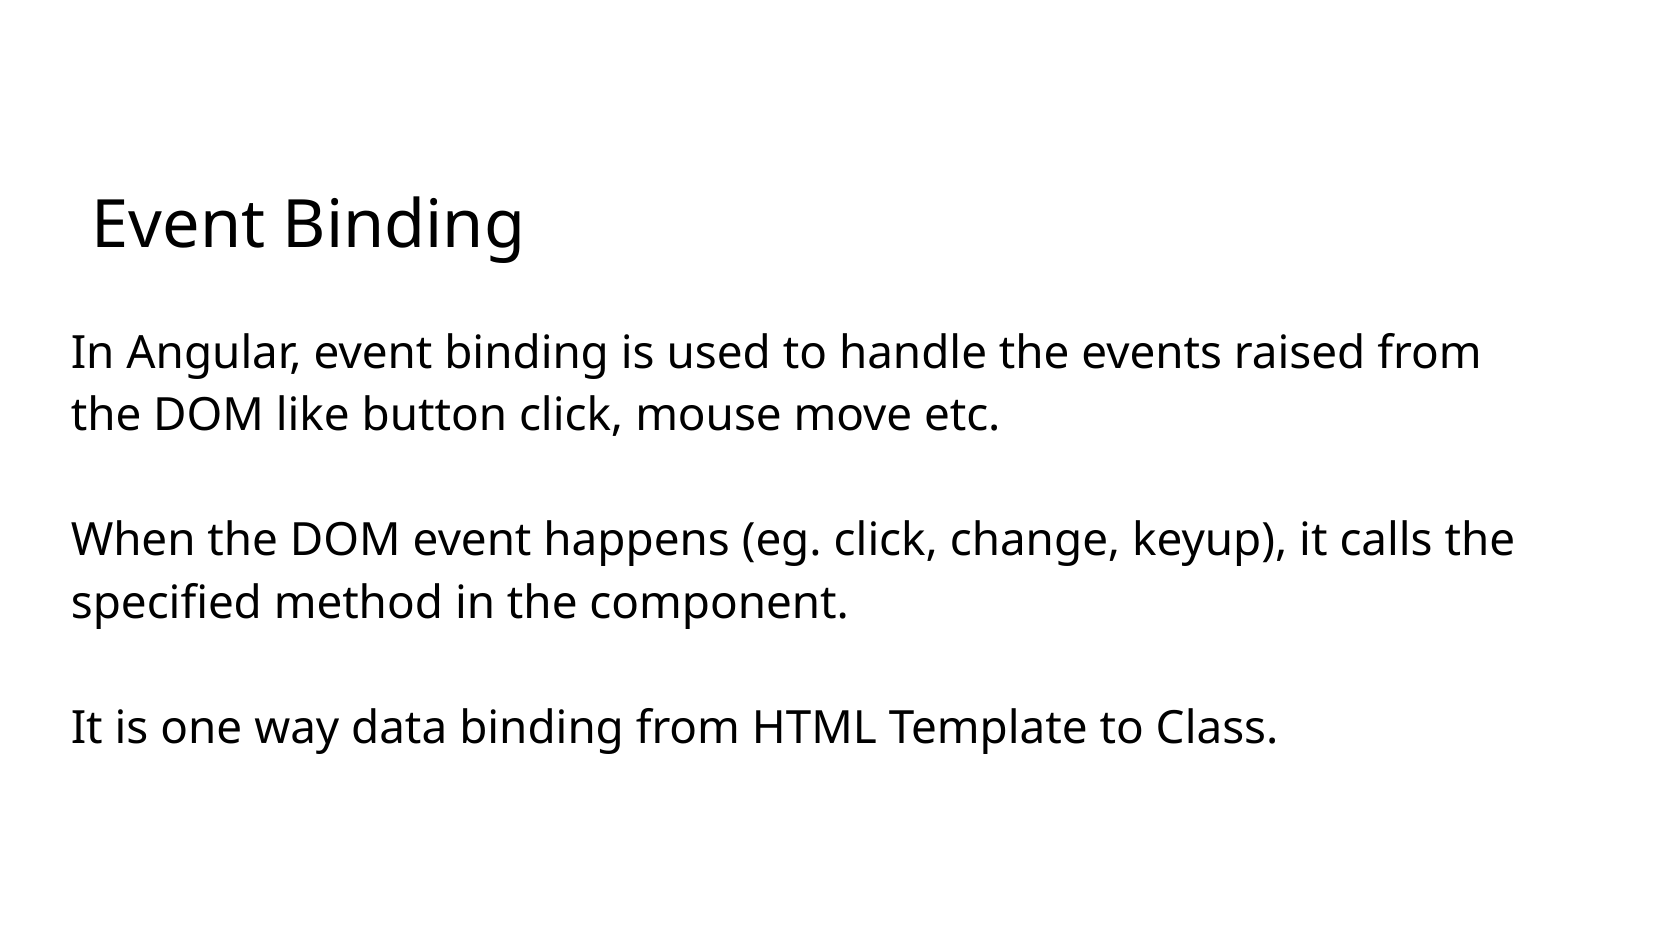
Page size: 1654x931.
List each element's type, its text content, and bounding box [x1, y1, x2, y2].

title Event Binding [72, 158, 546, 284]
subtitle In Angular, event binding is used to handle the events raised from the DOM like button click, mouse move etc. When the DOM event happens (eg. click, change, keyup), it calls the specified method in the component. It is one way data binding from HTML Template to Class. [70, 354, 1559, 722]
